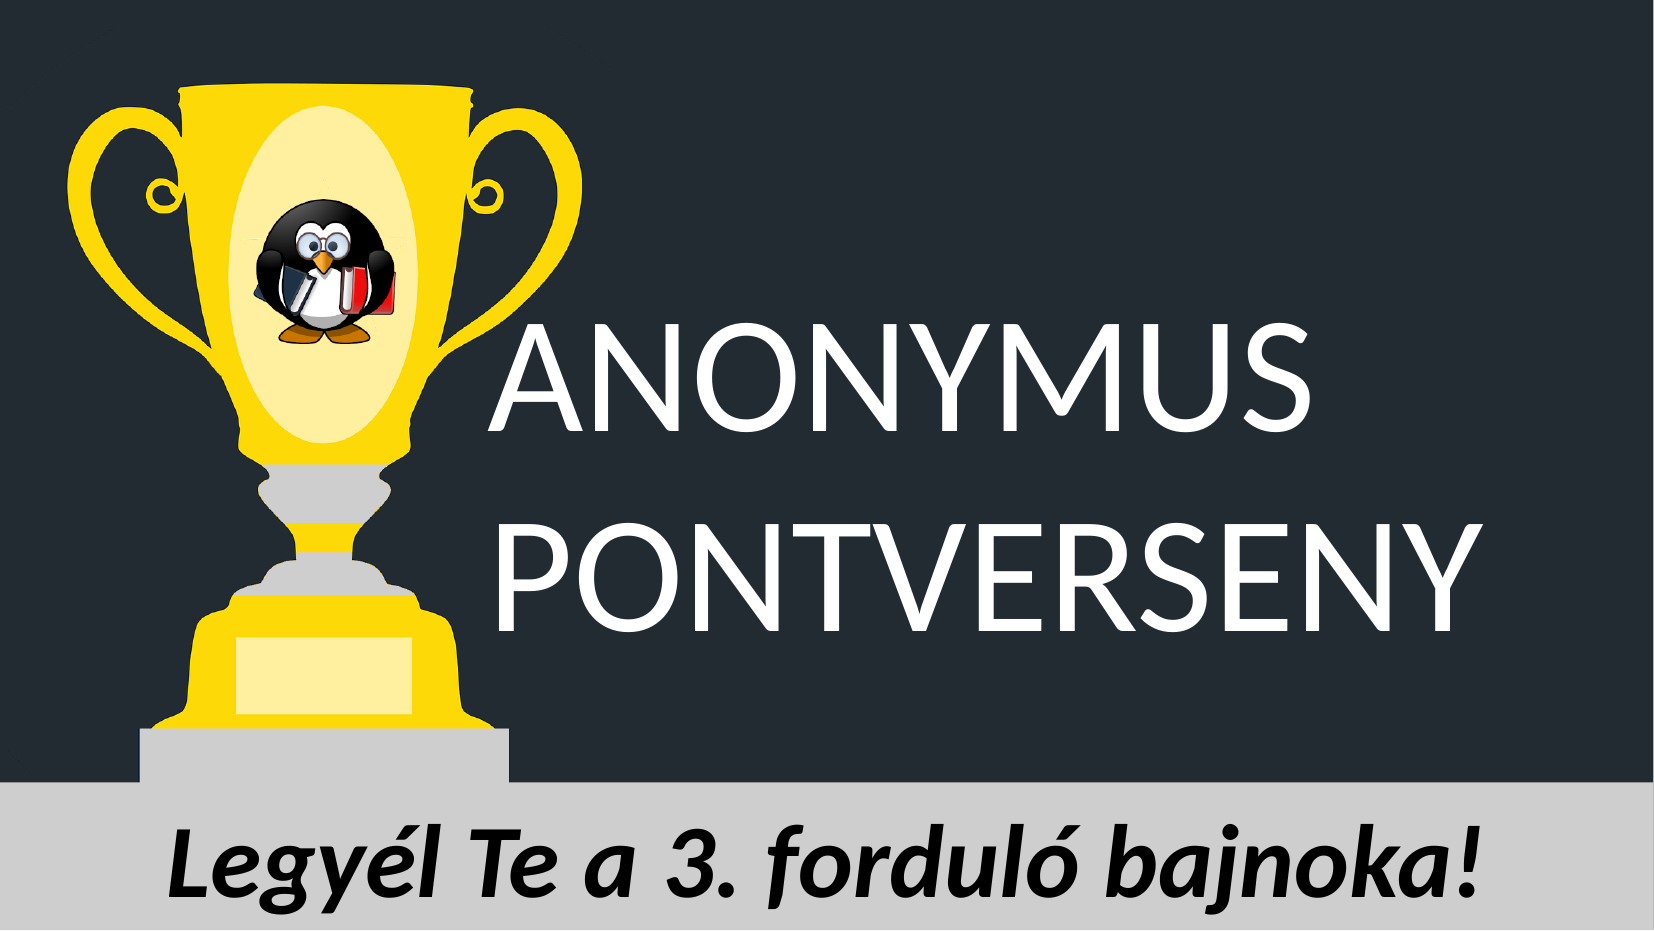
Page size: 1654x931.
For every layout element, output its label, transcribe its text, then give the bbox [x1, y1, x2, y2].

title Anonymus Pontverseny [472, 0, 1654, 782]
subtitle Legyél Te a 3. forduló bajnoka! [0, 782, 1654, 931]
picture [6, 26, 472, 782]
